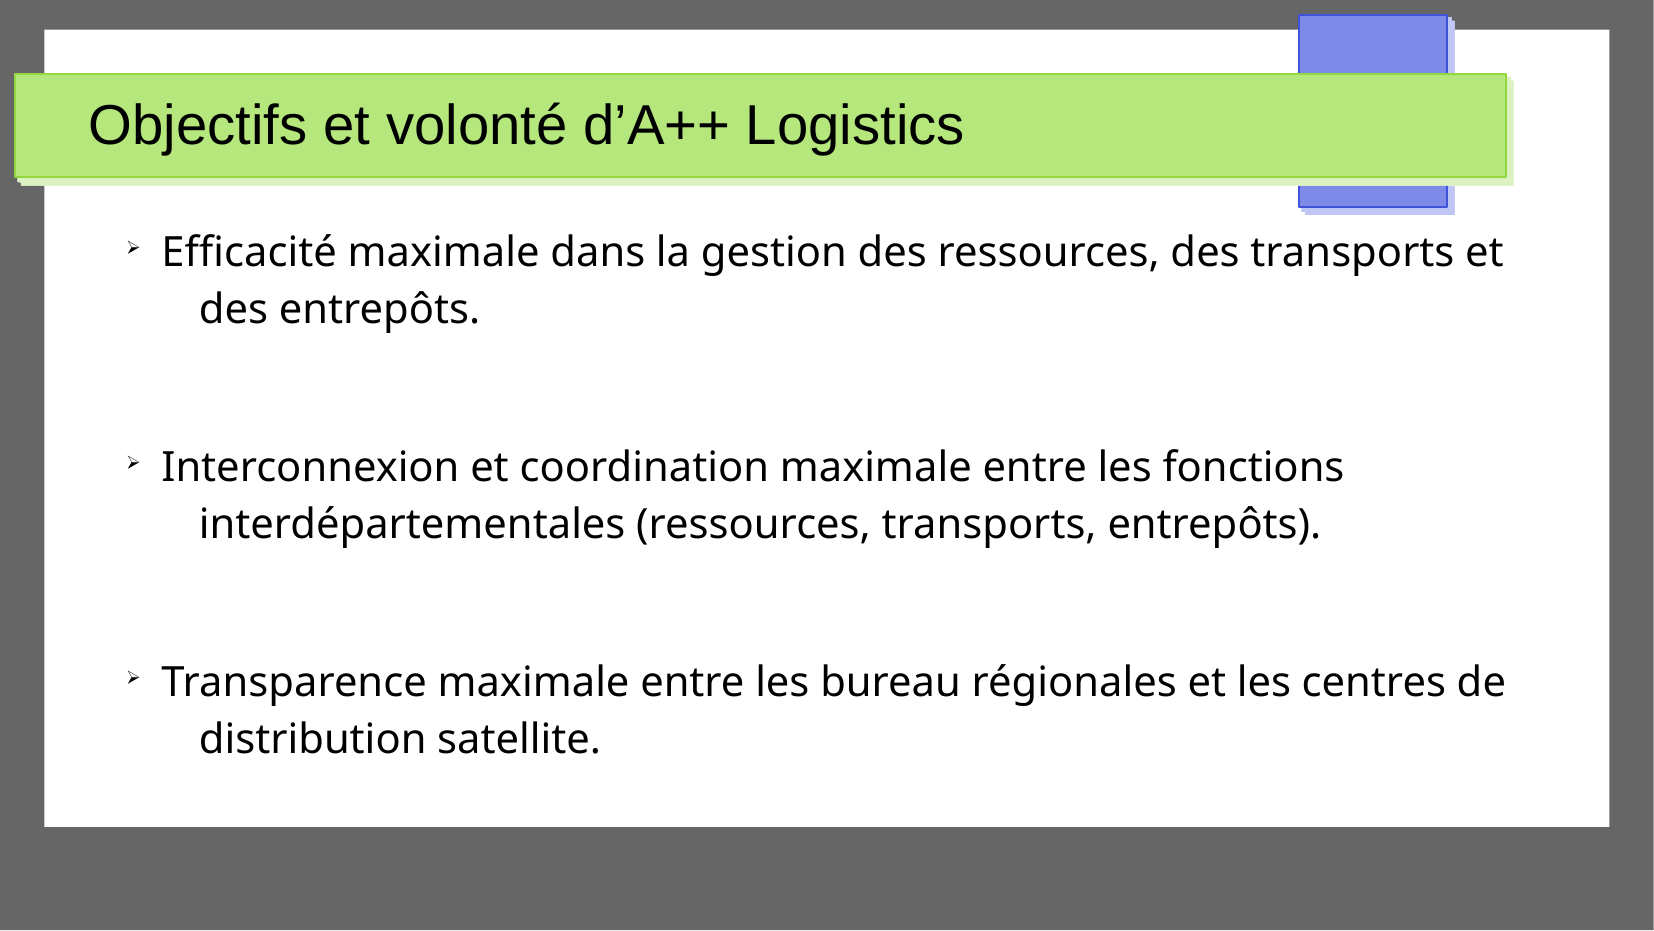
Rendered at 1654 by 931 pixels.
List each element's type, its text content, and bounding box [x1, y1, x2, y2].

title Objectifs et volonté d’A++ Logistics [88, 73, 1506, 178]
list Efficacité maximale dans la gestion des ressources, des transports et des entrepôts. Interconnexion et coordination maximale entre les fonctions interdépartementales (ressources, transports, entrepôts). Transparence maximale entre les bureau régionales et les centres de distribution satellite. [88, 221, 1565, 813]
